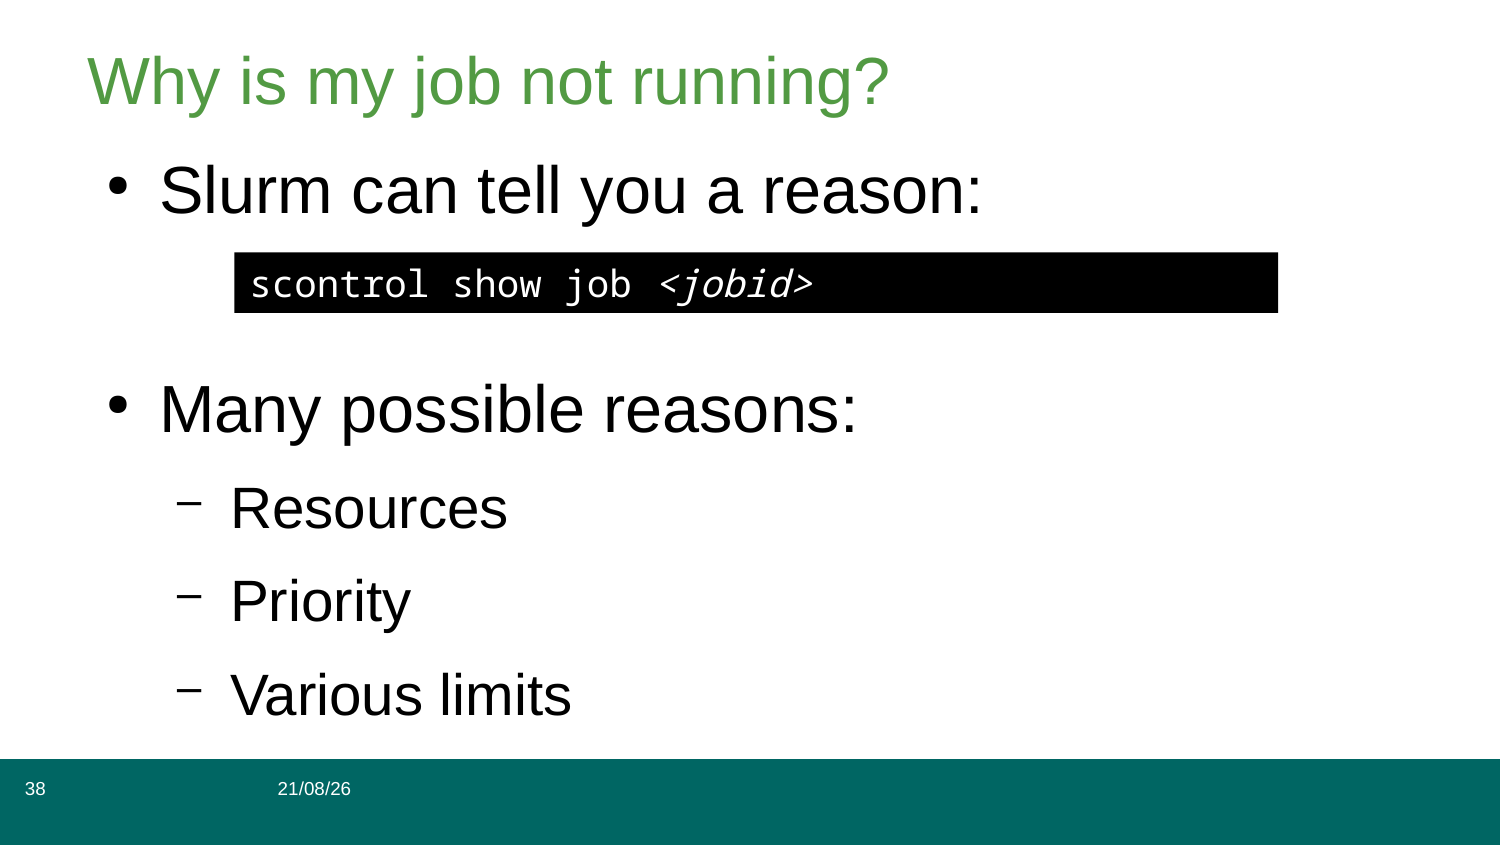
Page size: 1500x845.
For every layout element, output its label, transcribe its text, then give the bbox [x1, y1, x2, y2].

text_box <number> [24, 776, 76, 799]
list Slurm can tell you a reason: Many possible reasons: Resources Priority Various limits [88, 147, 1427, 823]
title Why is my job not running? [87, 37, 1426, 132]
text_box scontrol show job <jobid> [234, 252, 1279, 313]
